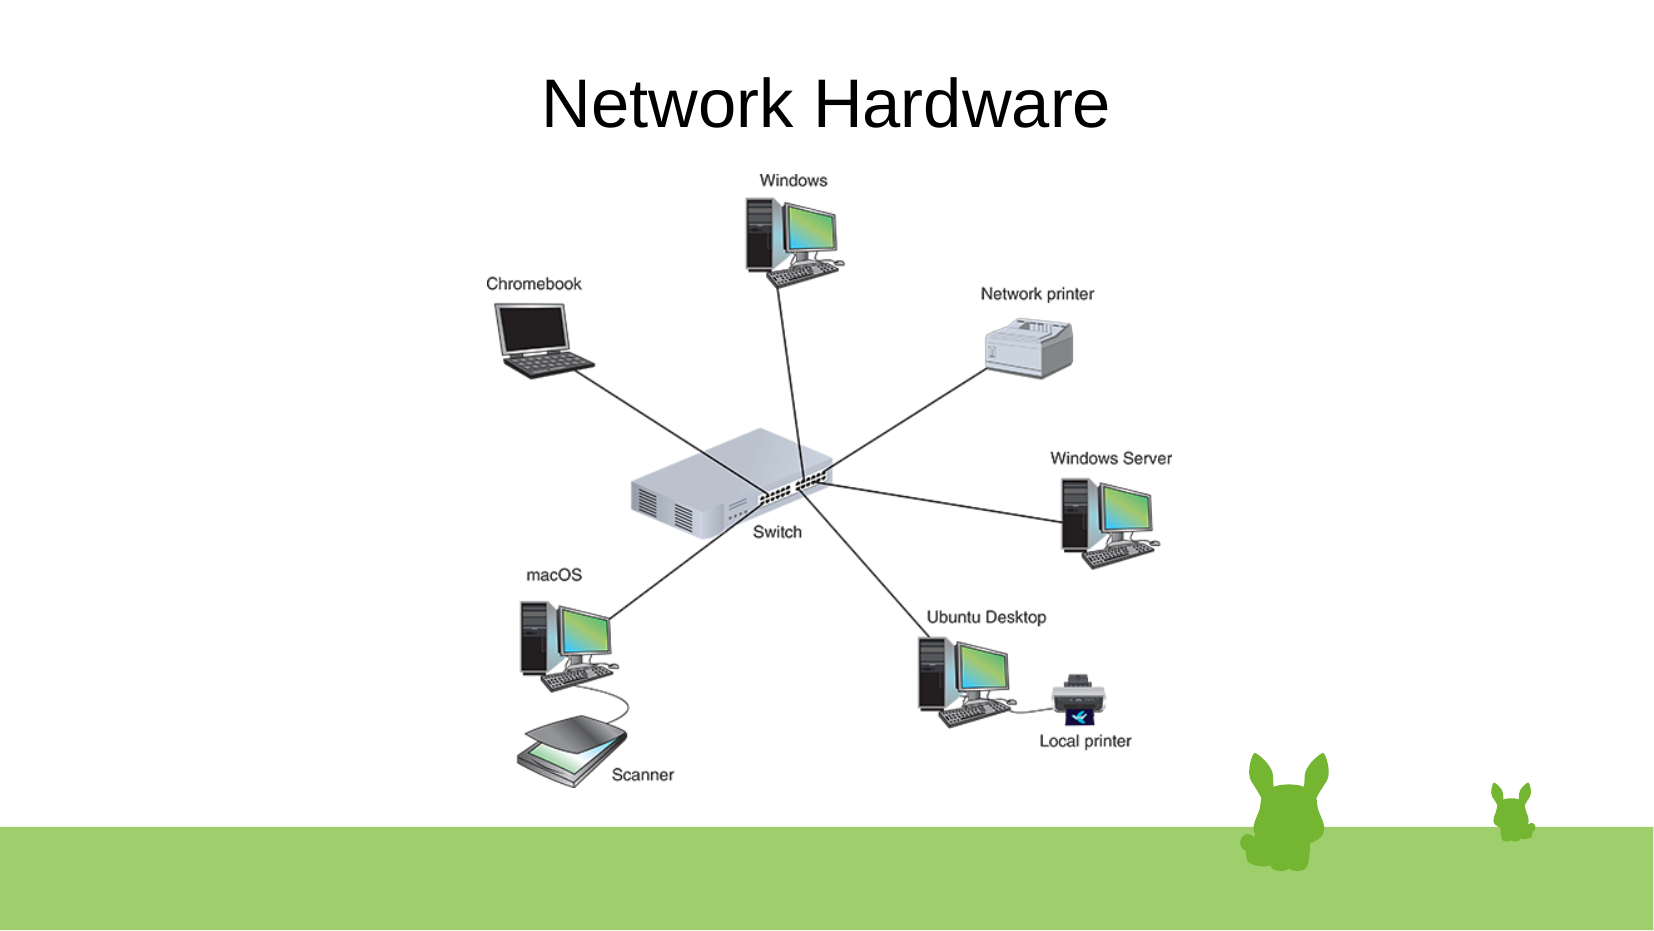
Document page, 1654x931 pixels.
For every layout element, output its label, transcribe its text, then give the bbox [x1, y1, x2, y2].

picture [487, 174, 1172, 788]
title Network Hardware [88, 29, 1565, 178]
